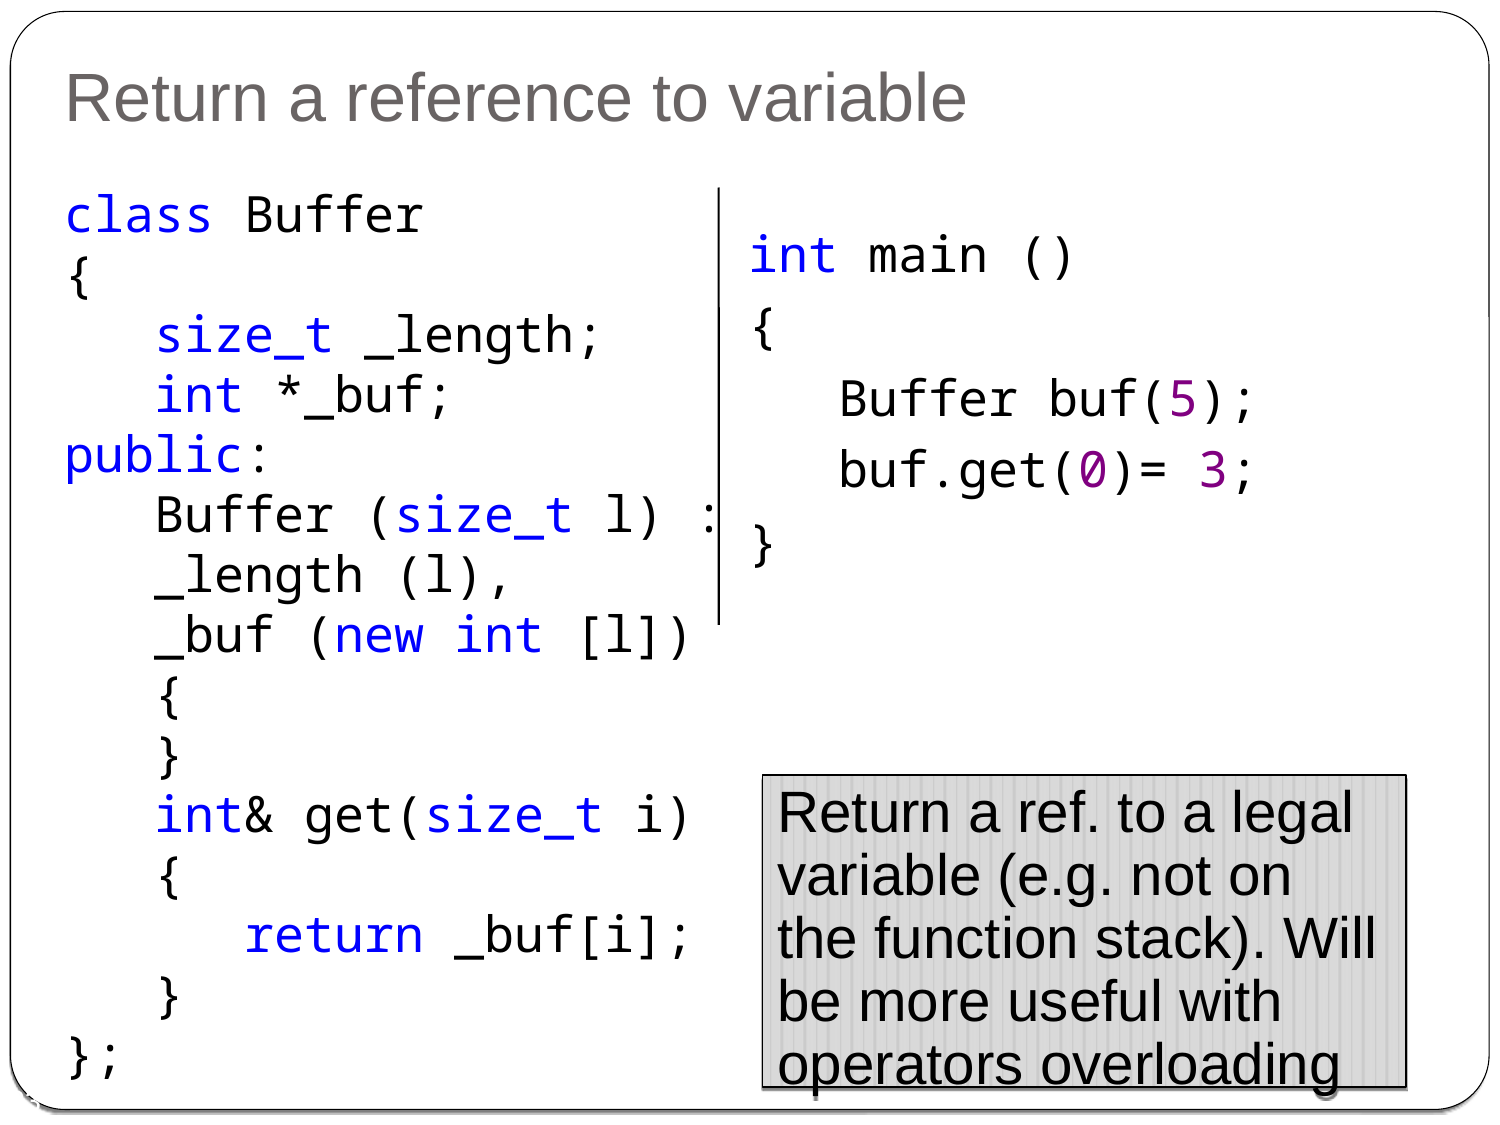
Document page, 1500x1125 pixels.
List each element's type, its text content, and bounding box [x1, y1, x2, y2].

text_box Return a ref. to a legal variable (e.g. not on the function stack). Will be more useful with operators overloading [762, 774, 1407, 1087]
slide_number <number> [0, 1074, 50, 1125]
title Return a reference to variable [50, 45, 1450, 150]
text_box int main () { Buffer buf(5); buf.get(0)= 3; } [720, 187, 1468, 593]
list class Buffer { size_t _length; int *_buf; public: Buffer (size_t l) : _length (l), _buf (new int [l]) { } int& get(size_t i) { return _buf[i]; } }; [50, 174, 1450, 1113]
